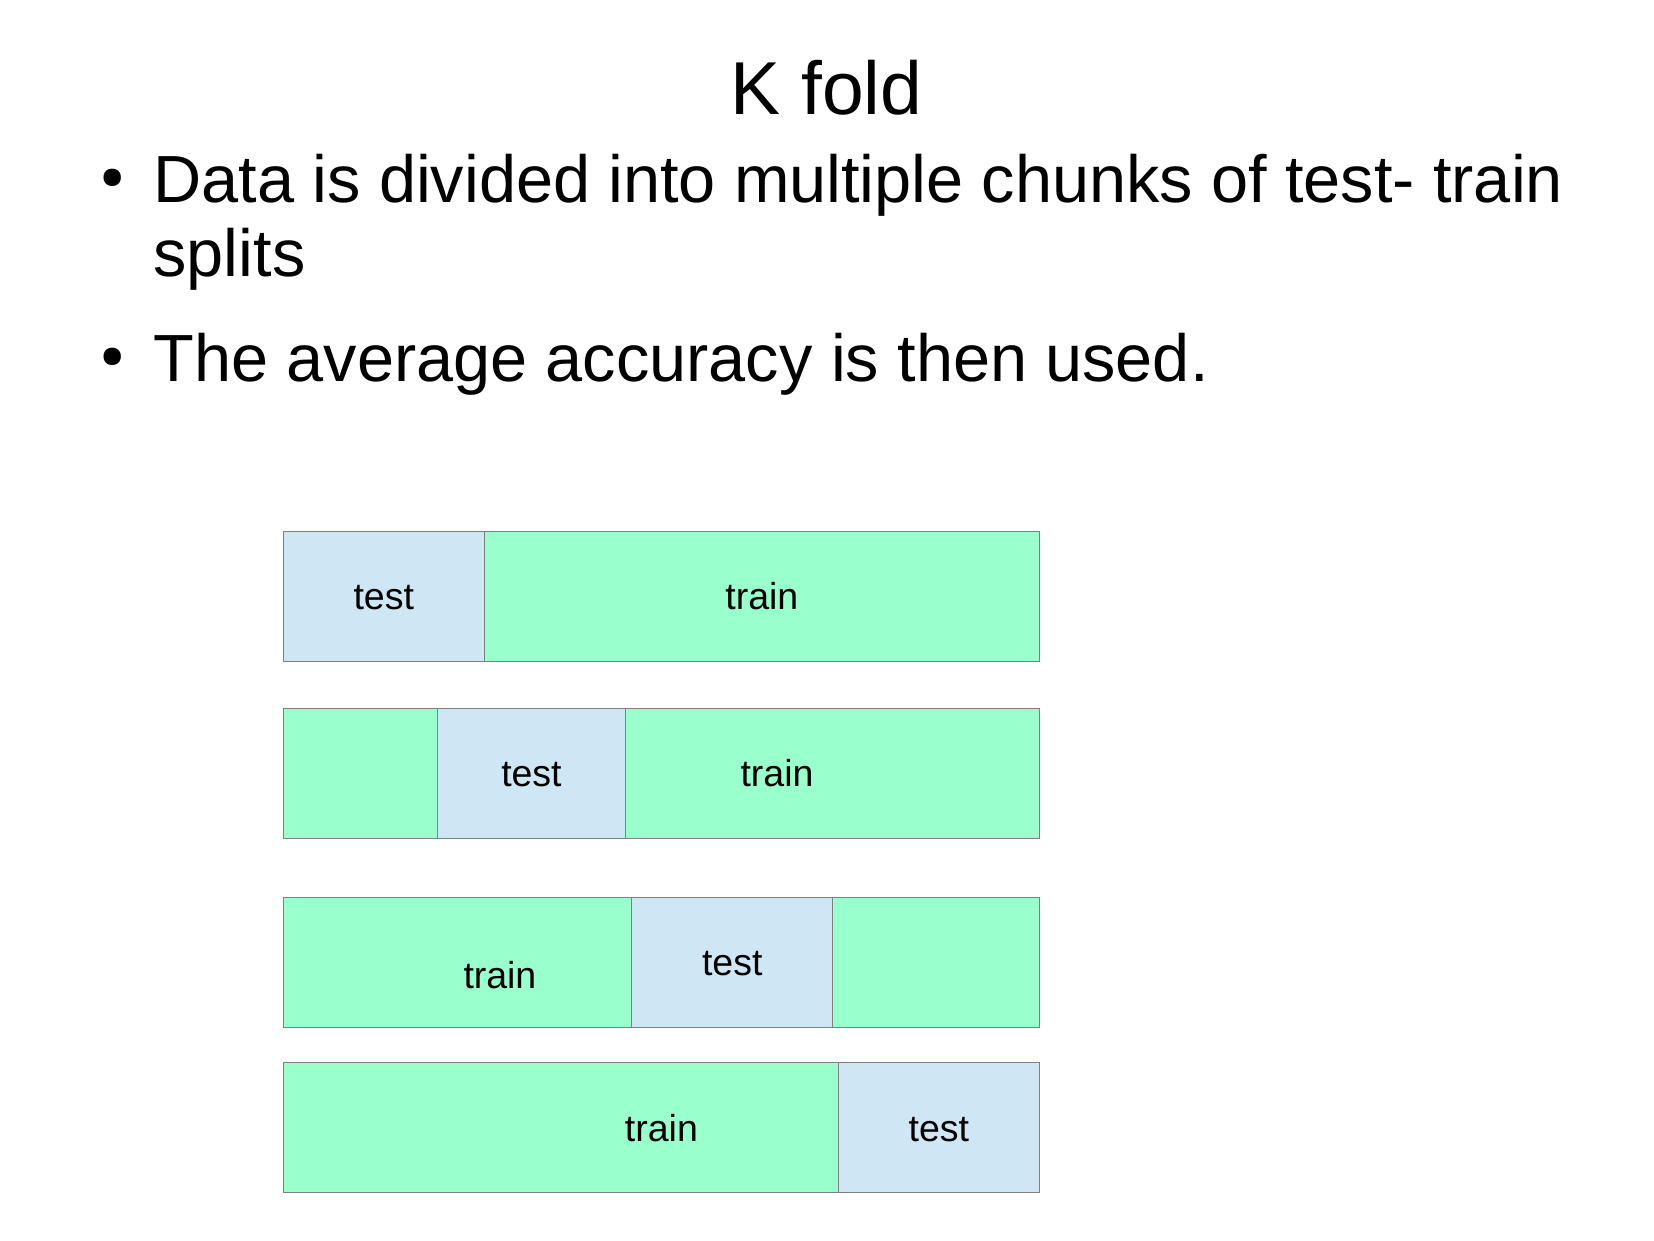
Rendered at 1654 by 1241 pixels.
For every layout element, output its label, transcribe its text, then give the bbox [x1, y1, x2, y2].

text_box train [626, 708, 1040, 839]
list Data is divided into multiple chunks of test- train splits The average accuracy is then used. [82, 141, 1571, 1109]
text_box train [484, 531, 1040, 662]
text_box test [283, 531, 484, 662]
text_box test [833, 897, 1040, 1028]
text_box test [631, 897, 833, 1028]
text_box test [838, 1062, 1040, 1193]
text_box test [283, 897, 631, 1028]
text_box train [283, 708, 437, 839]
text_box test [437, 708, 626, 839]
text_box train [283, 1062, 838, 1193]
text_box train [448, 947, 552, 1004]
title K fold [82, 35, 1571, 141]
